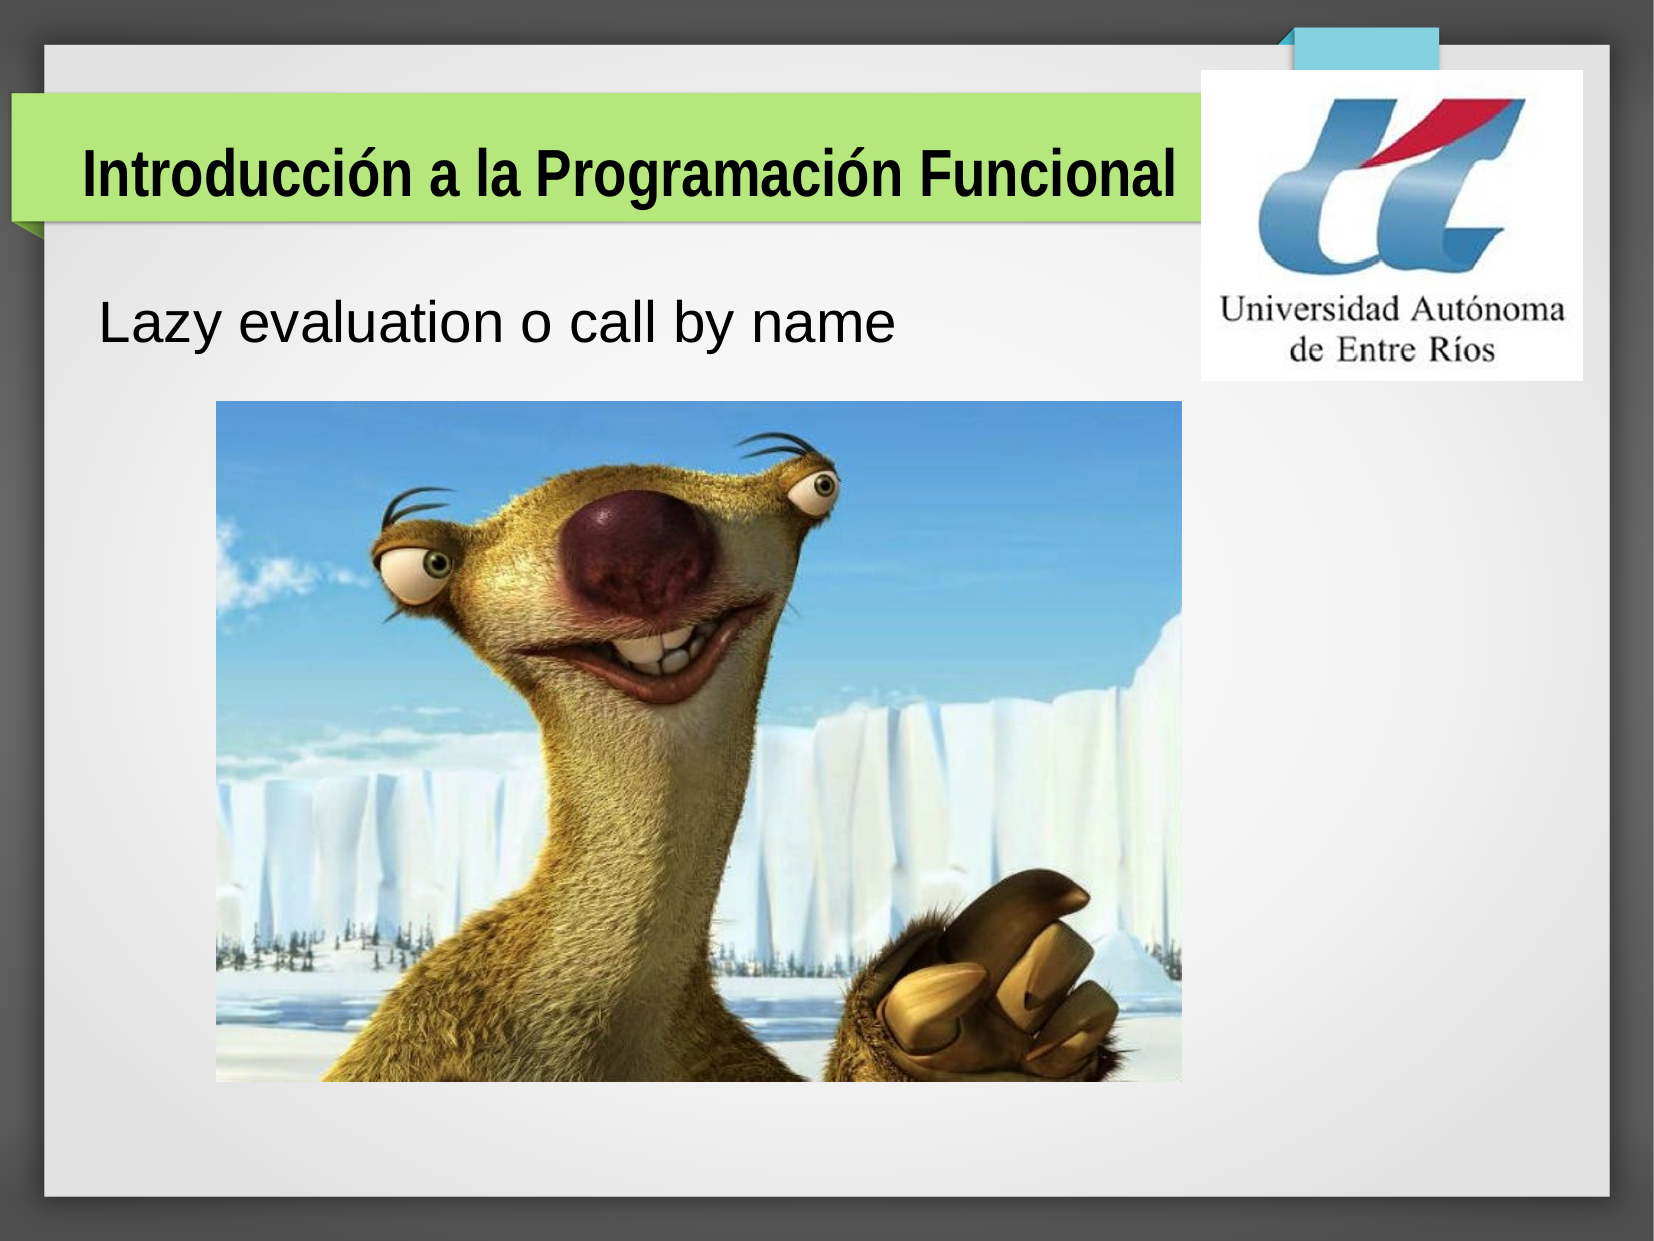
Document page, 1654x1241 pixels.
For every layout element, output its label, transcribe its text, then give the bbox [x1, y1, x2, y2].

subtitle Lazy evaluation o call by name [82, 271, 1571, 438]
title Introducción a la Programación Funcional [82, 94, 1201, 213]
picture [0, 0, 1654, 1241]
